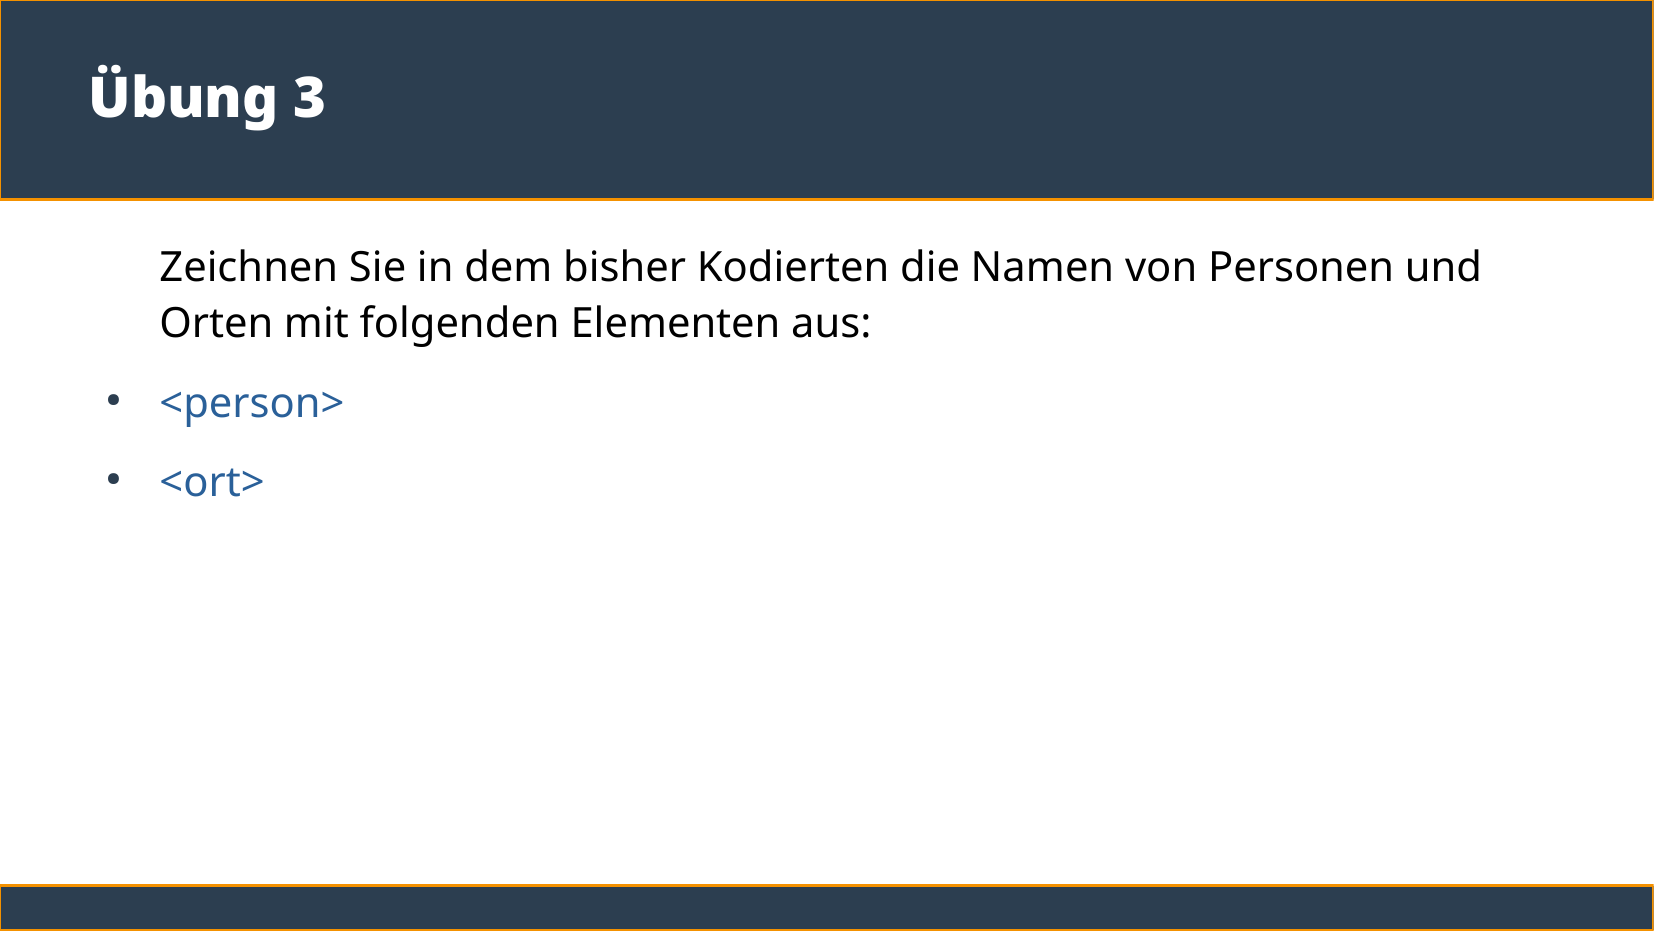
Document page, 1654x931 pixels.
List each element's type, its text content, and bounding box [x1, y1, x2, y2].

list Zeichnen Sie in dem bisher Kodierten die Namen von Personen und Orten mit folgenden Elementen aus: <person> <ort> [88, 236, 1565, 813]
title Übung 3 [88, 14, 1565, 178]
